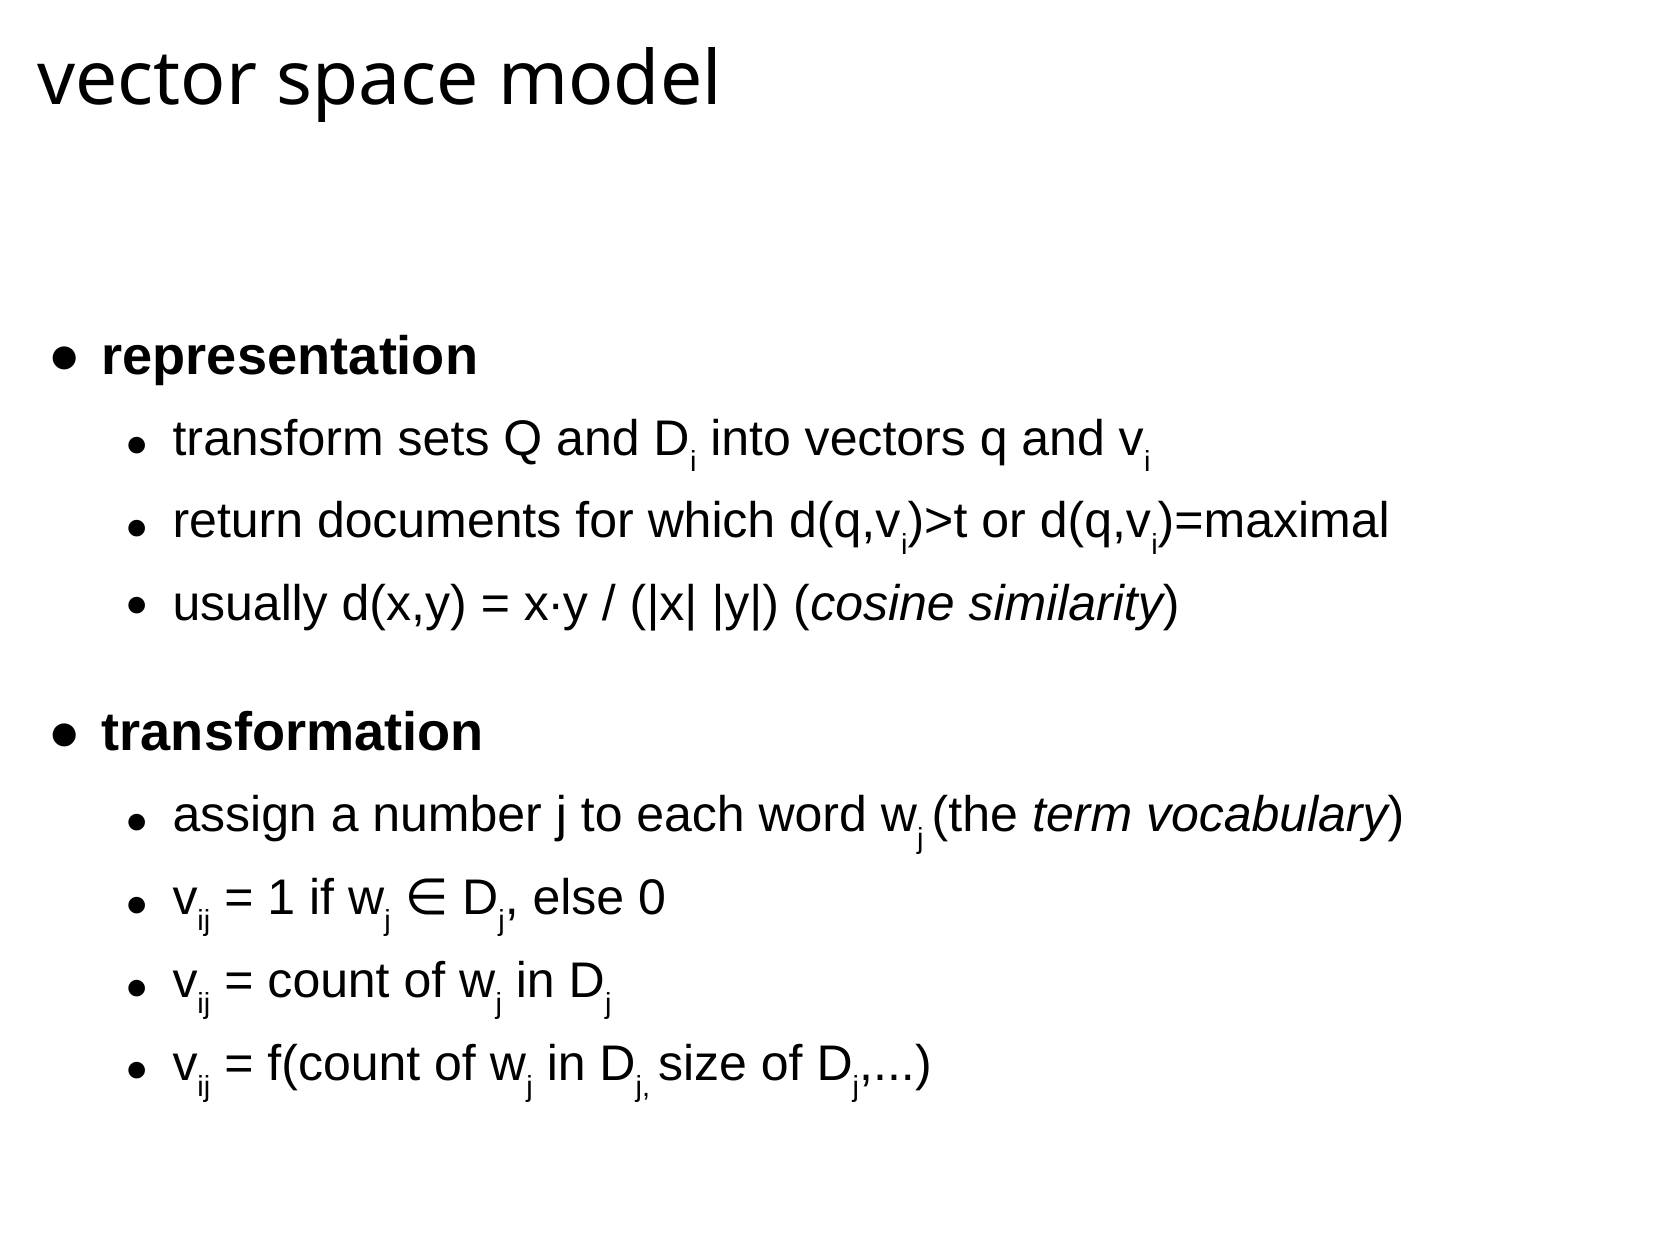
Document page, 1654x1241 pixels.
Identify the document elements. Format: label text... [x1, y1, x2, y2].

title vector space model [37, 7, 1613, 143]
list representation transform sets Q and Di into vectors q and vi return documents for which d(q,vi)>t or d(q,vi)=maximal usually d(x,y) = x∙y / (|x| |y|) (cosine similarity) transformation assign a number j to each word wj (the term vocabulary) vij = 1 if wj ∈ Dj, else 0 vij = count of wj in Dj vij = f(count of wj in Dj, size of Dj,...) [30, 194, 1654, 1233]
